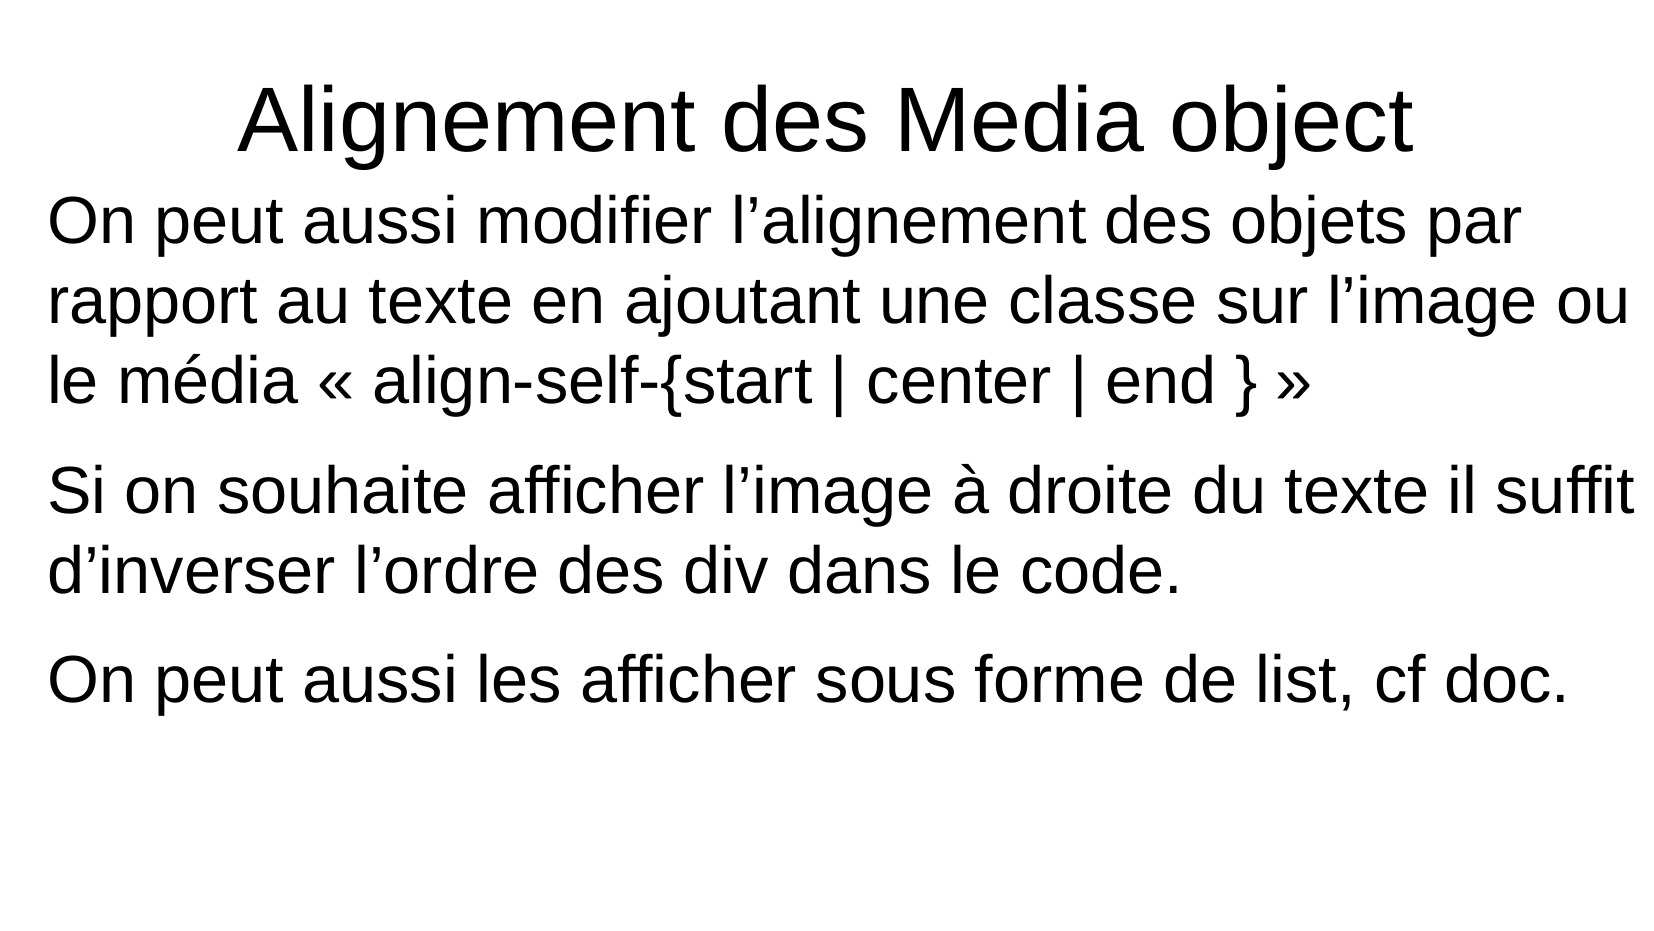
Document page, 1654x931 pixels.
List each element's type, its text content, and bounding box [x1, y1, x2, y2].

title Alignement des Media object [82, 37, 1571, 177]
list On peut aussi modifier l’alignement des objets par rapport au texte en ajoutant une classe sur l’image ou le média « align-self-{start | center | end } » Si on souhaite afficher l’image à droite du texte il suffit d’inverser l’ordre des div dans le code. On peut aussi les afficher sous forme de list, cf doc. [47, 177, 1642, 626]
